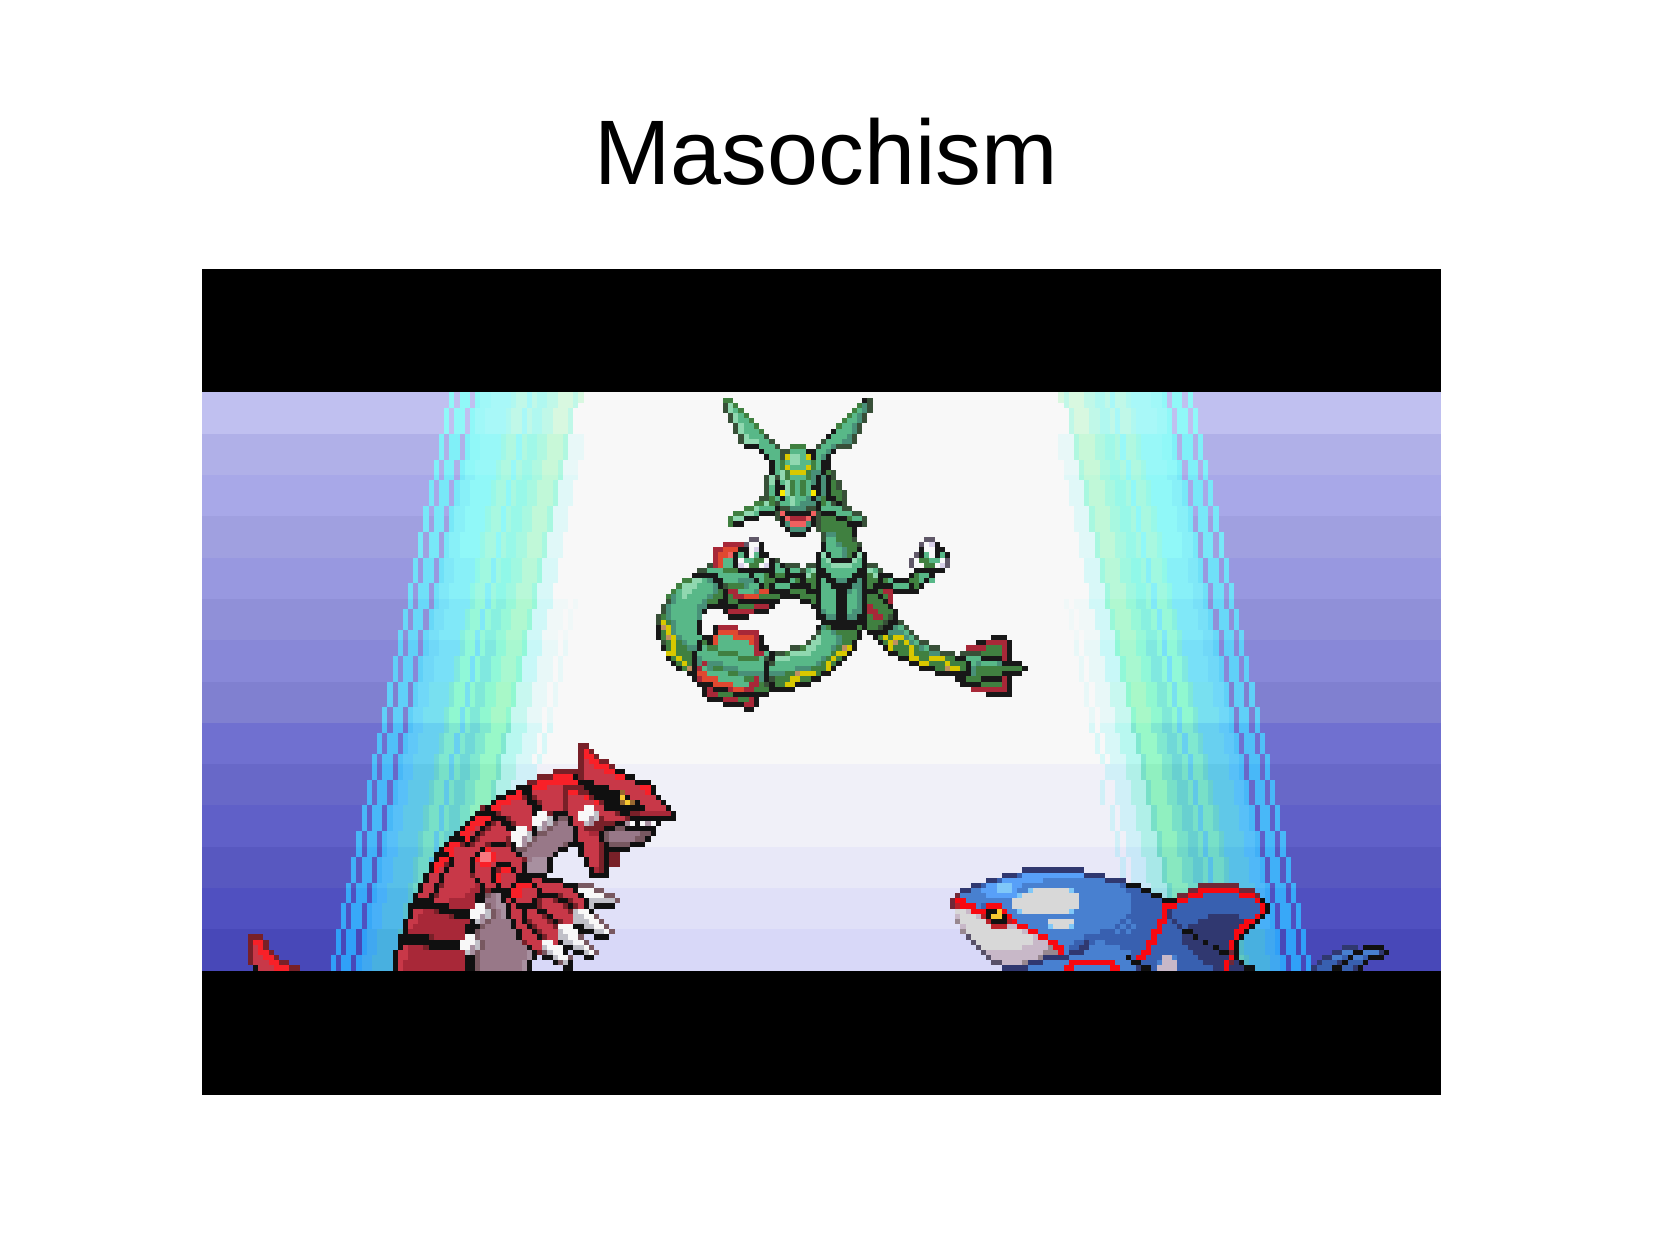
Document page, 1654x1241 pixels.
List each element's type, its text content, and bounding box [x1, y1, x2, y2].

picture [202, 269, 1441, 1096]
title Masochism [82, 49, 1571, 257]
